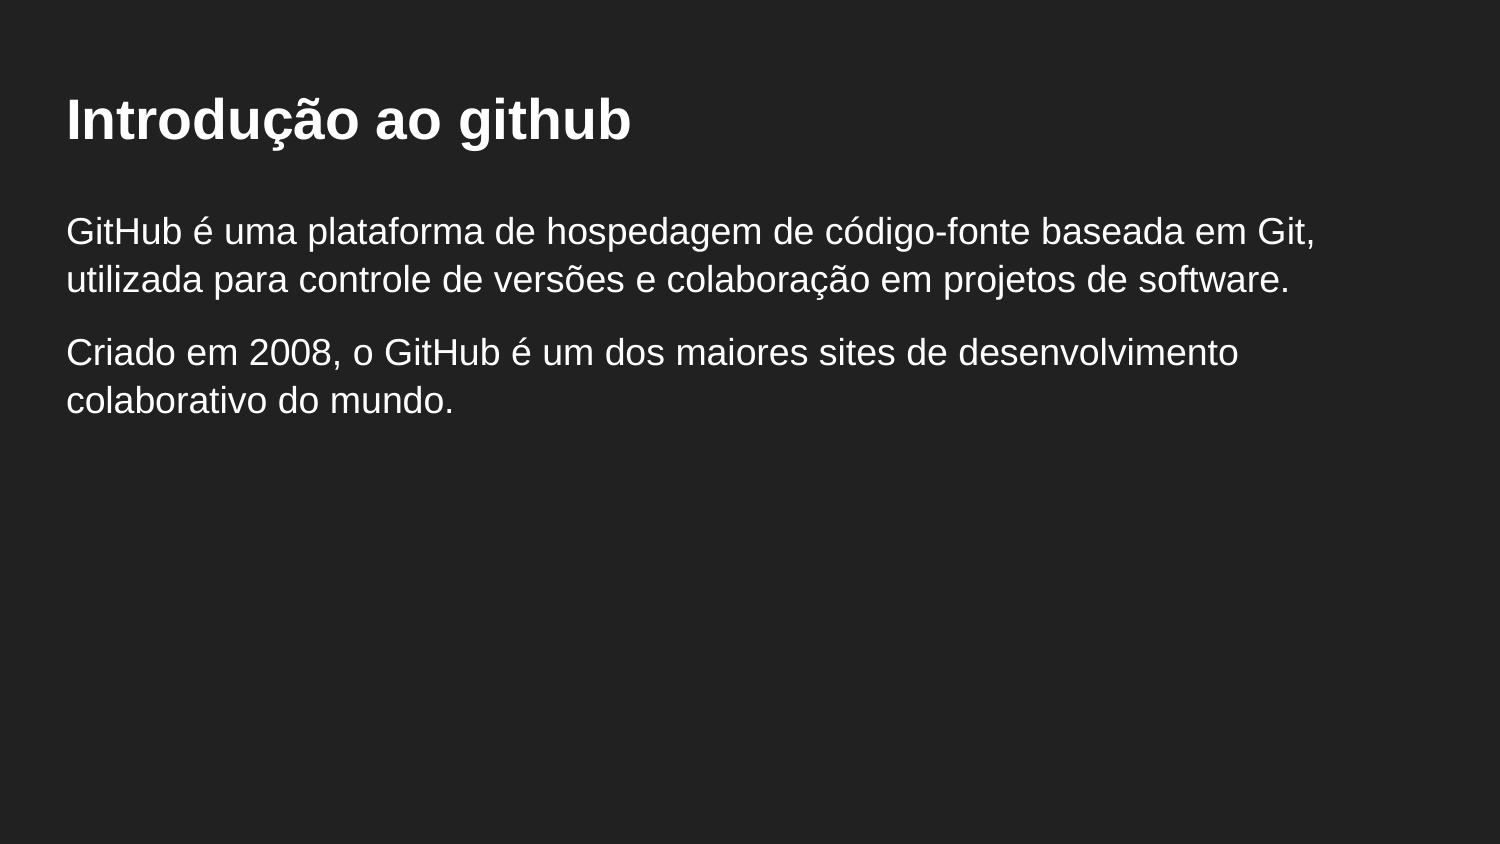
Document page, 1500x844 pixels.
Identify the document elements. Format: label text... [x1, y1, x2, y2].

title Introdução ao github [51, 72, 1449, 167]
list GitHub é uma plataforma de hospedagem de código-fonte baseada em Git, utilizada para controle de versões e colaboração em projetos de software. Criado em 2008, o GitHub é um dos maiores sites de desenvolvimento colaborativo do mundo. [51, 189, 1449, 750]
